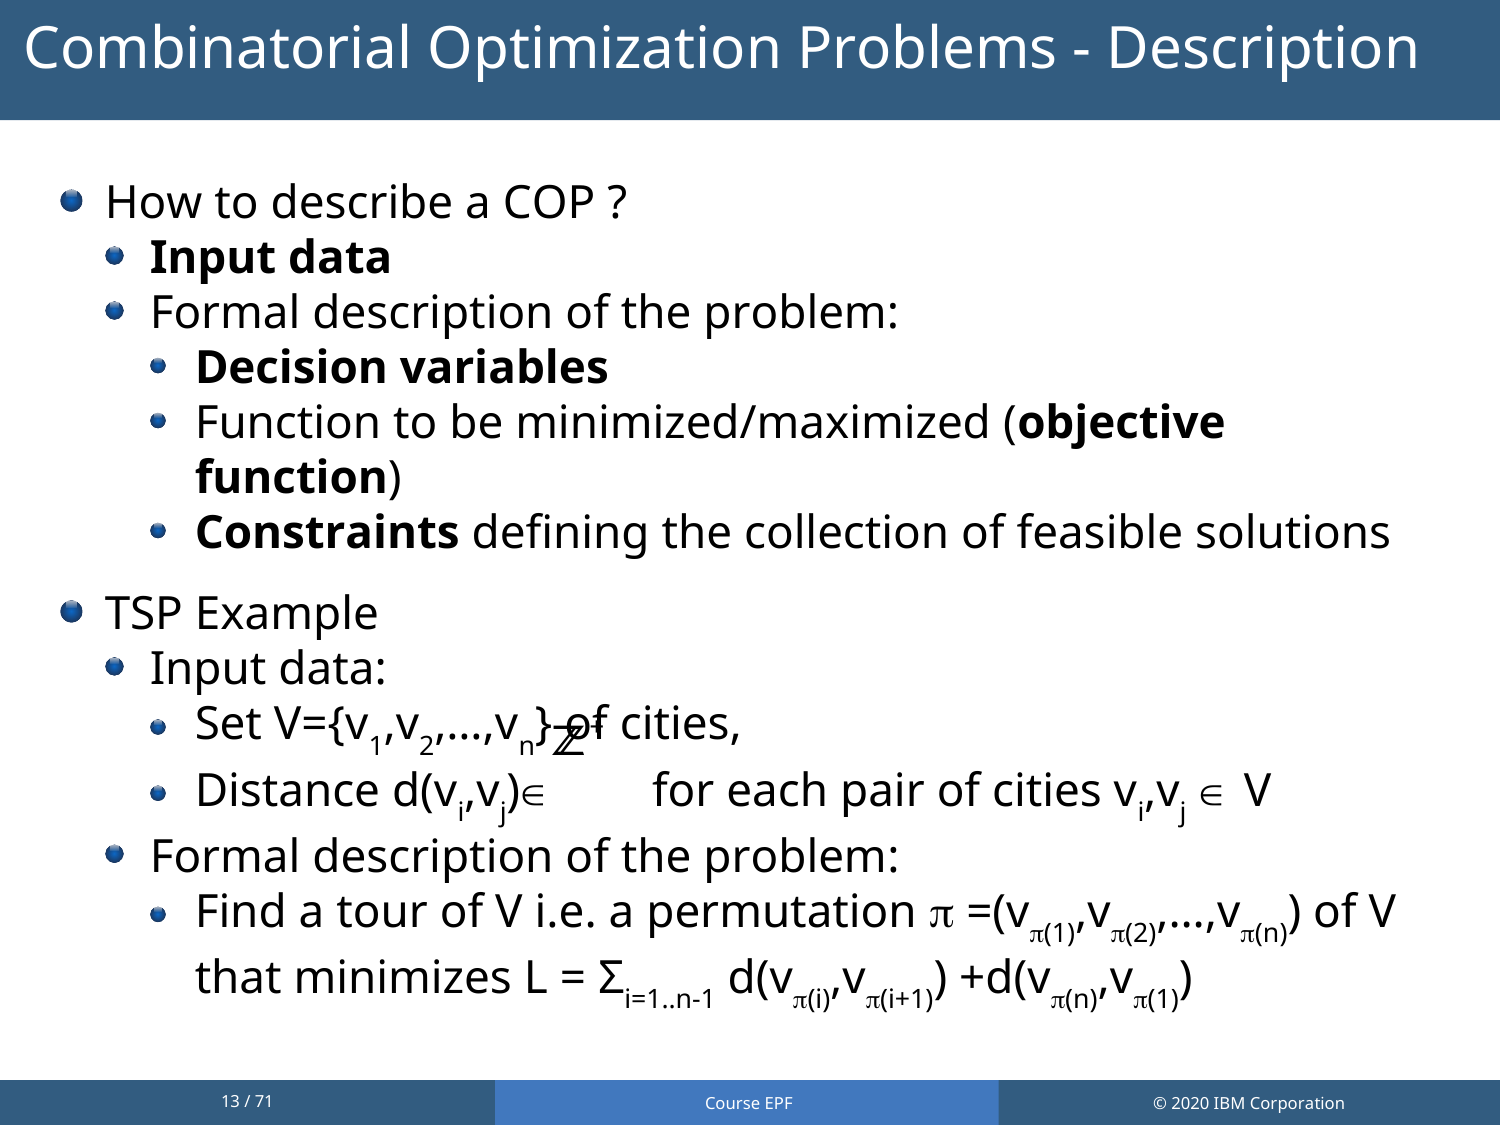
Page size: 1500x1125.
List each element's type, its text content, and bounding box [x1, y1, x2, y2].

title Combinatorial Optimization Problems - Description [0, 0, 1500, 121]
chart [540, 710, 616, 765]
list How to describe a COP ? Input data Formal description of the problem: Decision variables Function to be minimized/maximized (objective function) Constraints defining the collection of feasible solutions TSP Example Input data: Set V={v1,v2,…,vn} of cities, Distance d(vi,vj)∈ for each pair of cities vi,vj ∈ V Formal description of the problem: Find a tour of V i.e. a permutation π =(vπ(1),vπ(2),…,vπ(n)) of V that minimizes L = Σi=1..n-1 d(vπ(i),vπ(i+1)) +d(vπ(n),vπ(1)) [45, 165, 1441, 1036]
